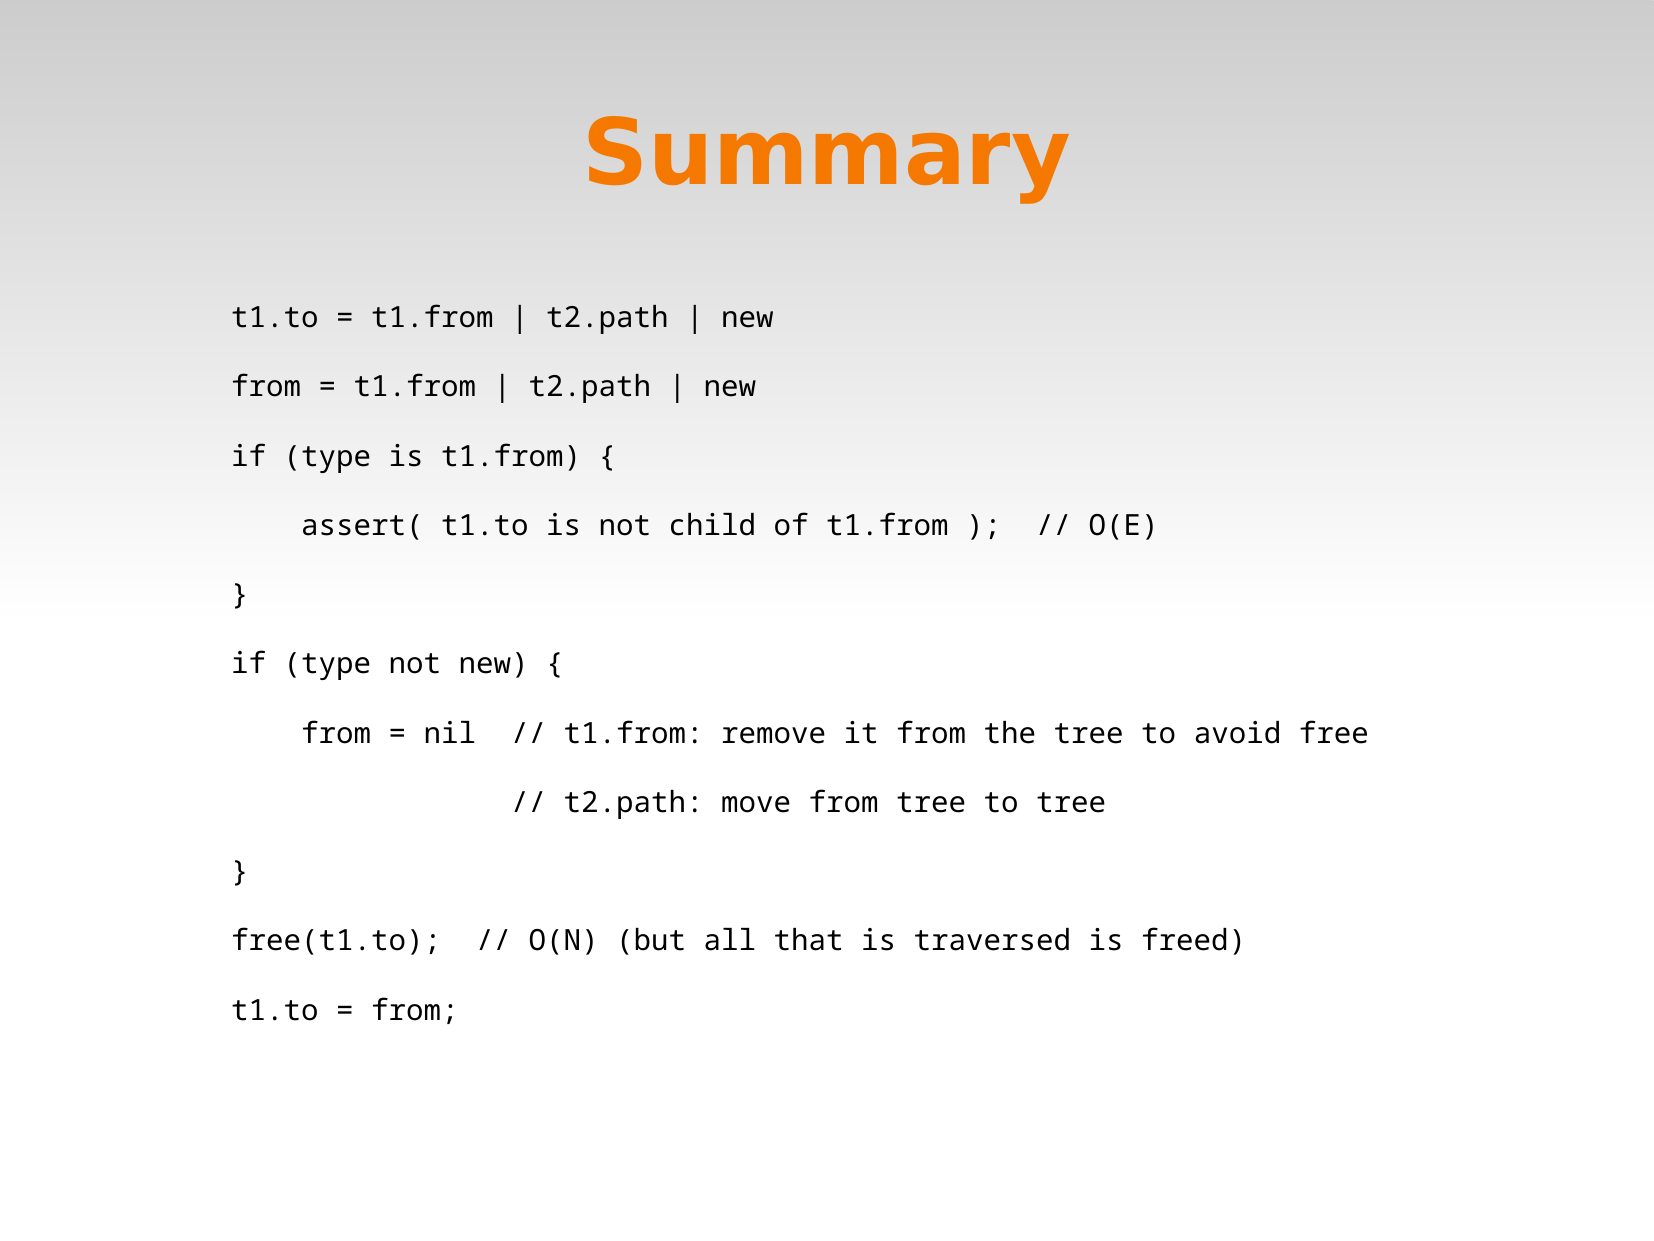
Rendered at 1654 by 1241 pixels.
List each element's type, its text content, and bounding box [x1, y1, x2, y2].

list t1.to = t1.from | t2.path | new from = t1.from | t2.path | new if (type is t1.from) { assert( t1.to is not child of t1.from ); // O(E) } if (type not new) { from = nil // t1.from: remove it from the tree to avoid free // t2.path: move from tree to tree } free(t1.to); // O(N) (but all that is traversed is freed) t1.to = from; [89, 296, 1463, 1115]
title Summary [82, 49, 1571, 257]
